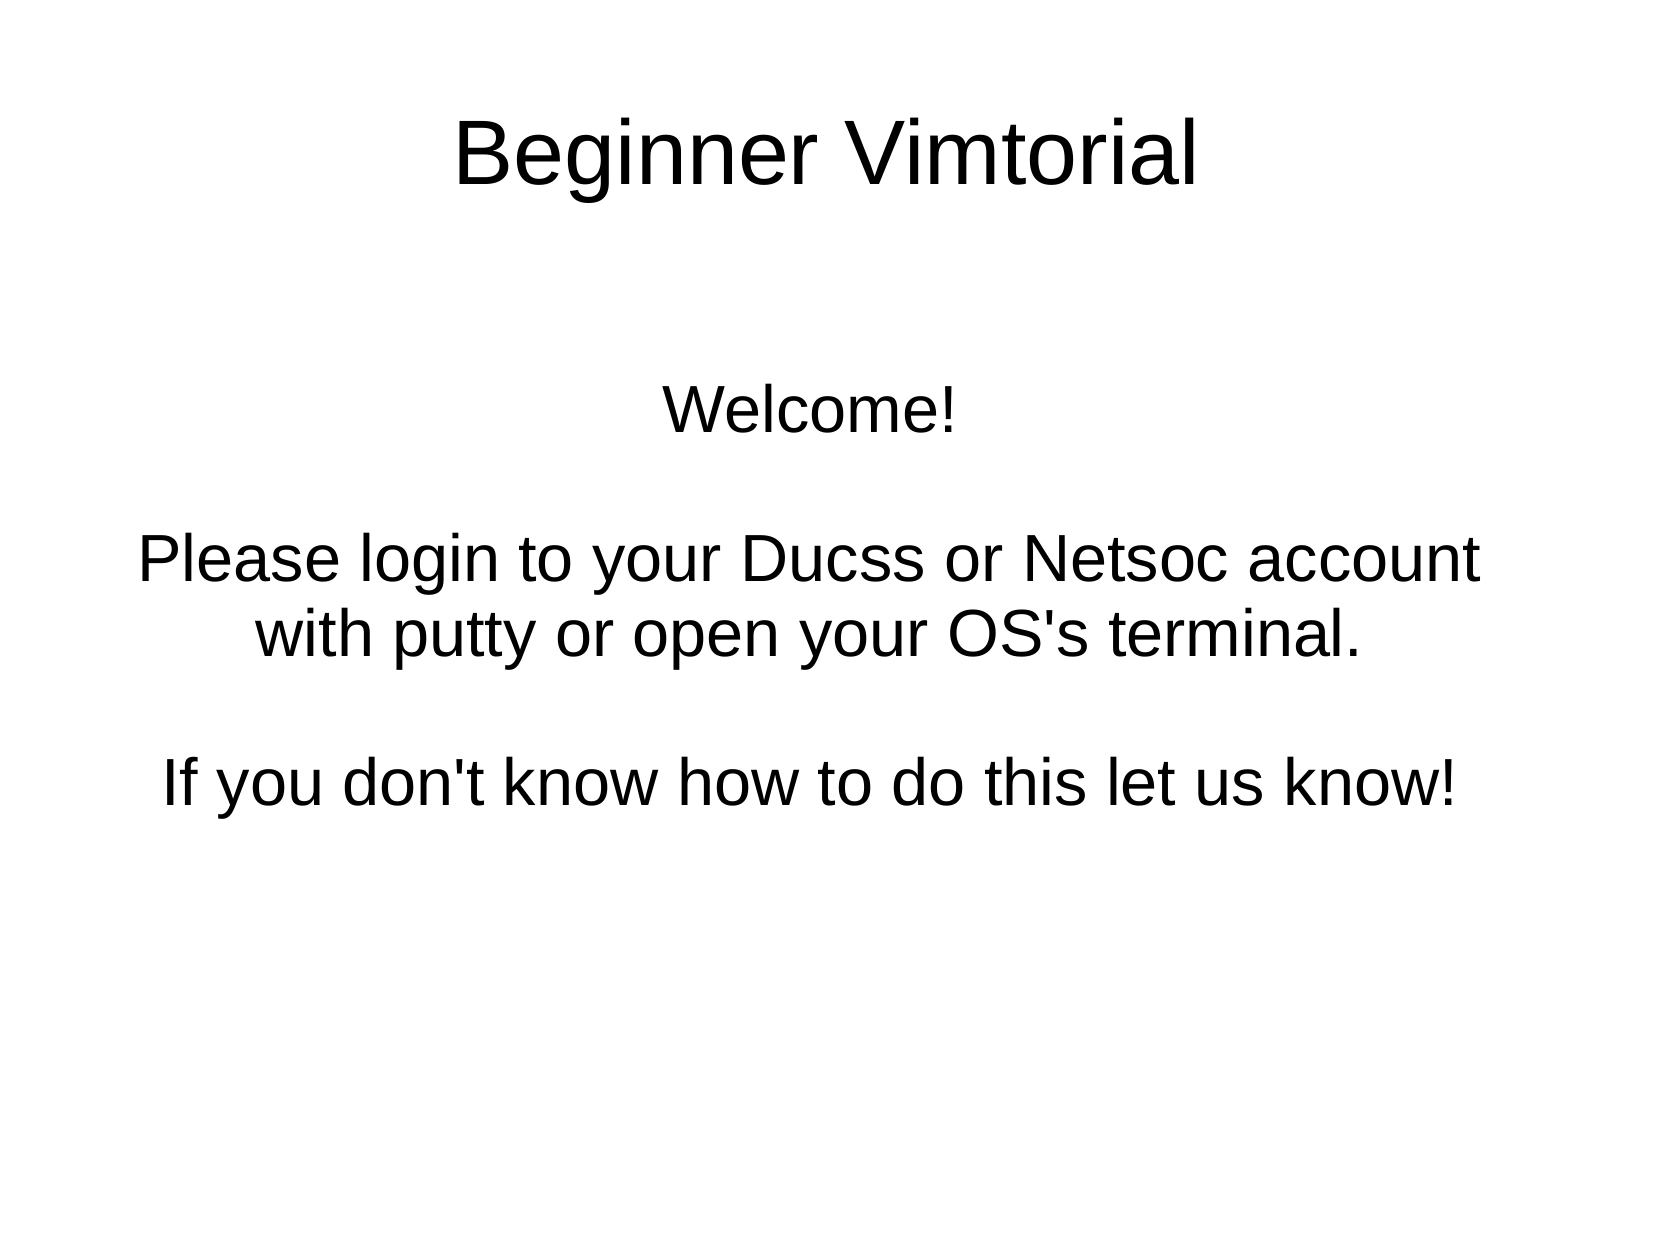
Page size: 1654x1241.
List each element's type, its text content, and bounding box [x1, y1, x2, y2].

subtitle Welcome! Please login to your Ducss or Netsoc account with putty or open your OS's terminal. If you don't know how to do this let us know! [82, 236, 1538, 956]
title Beginner Vimtorial [82, 49, 1571, 257]
